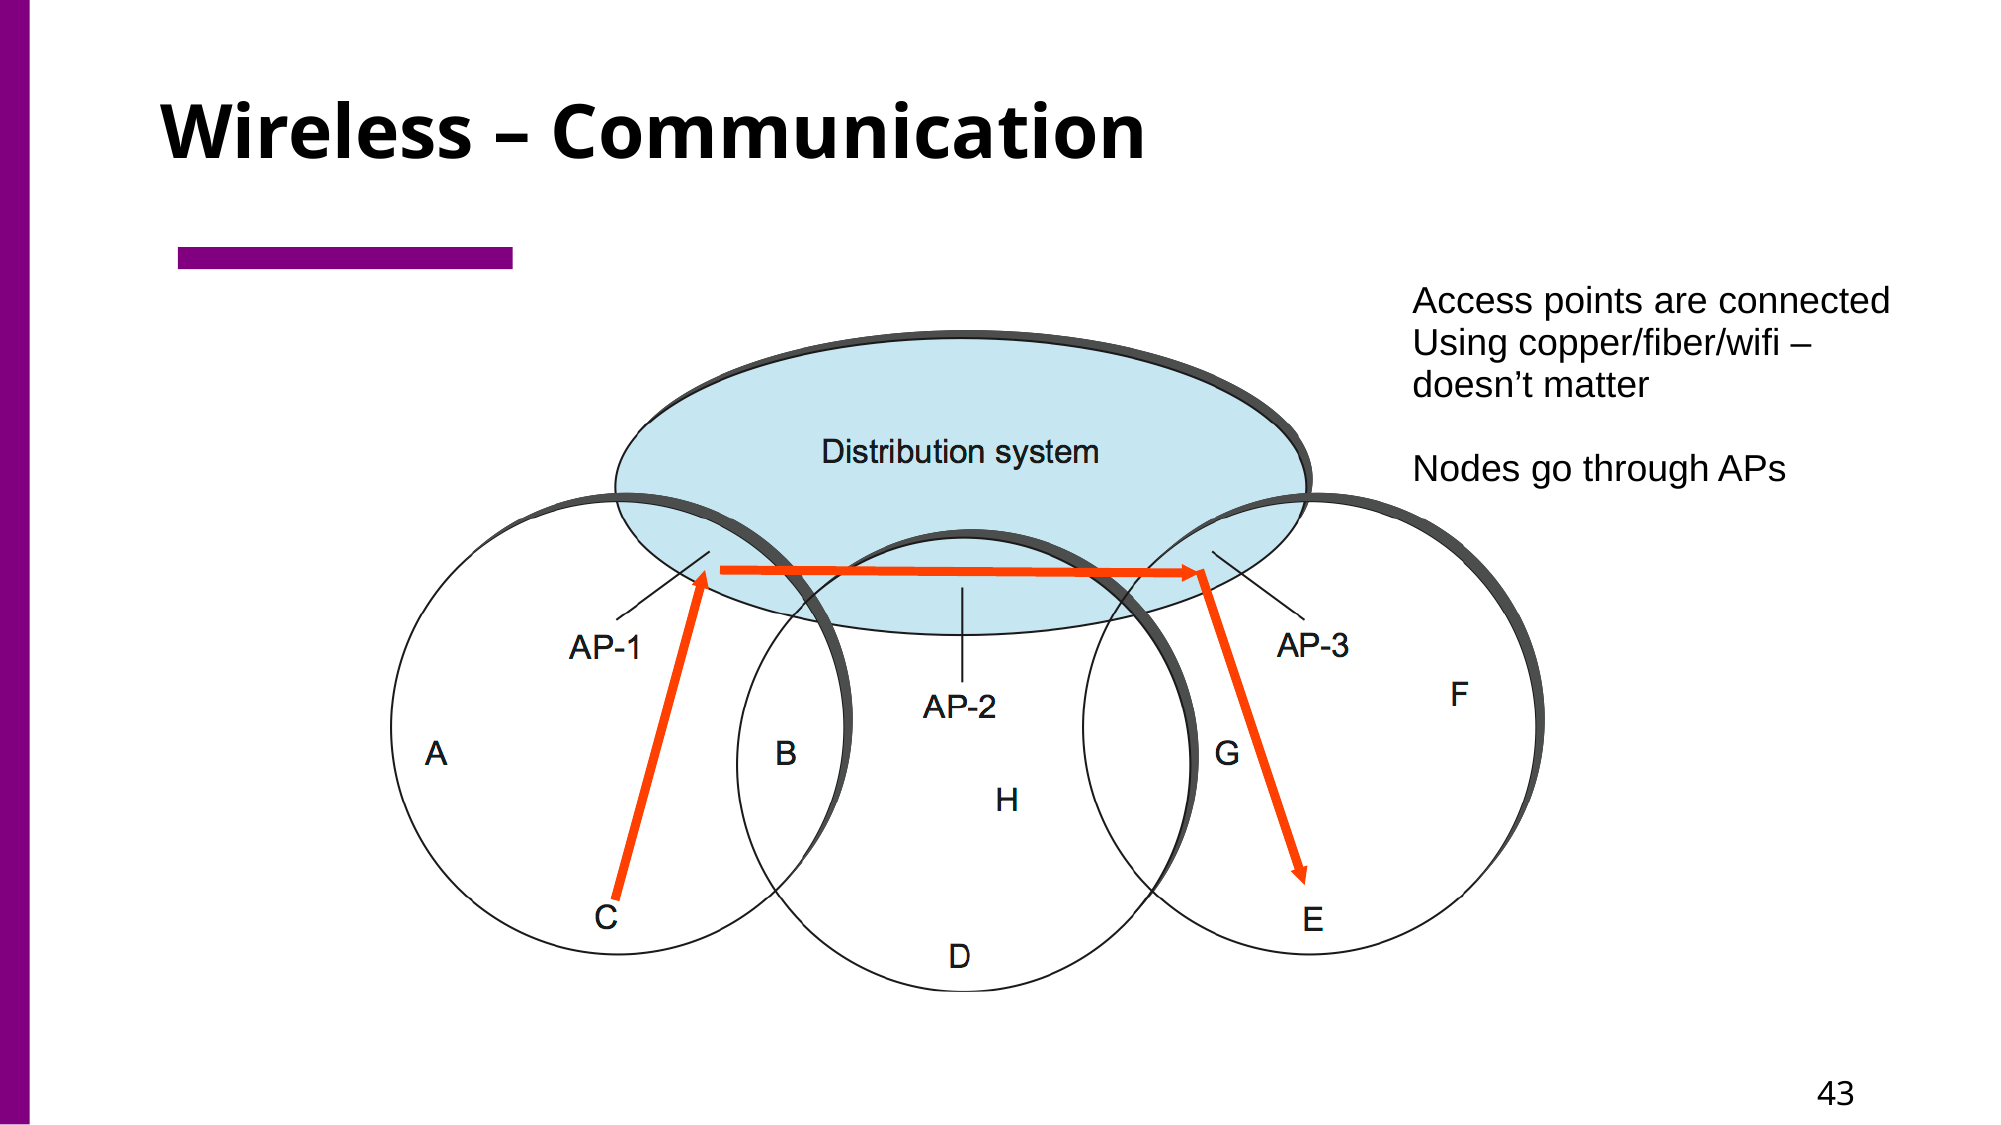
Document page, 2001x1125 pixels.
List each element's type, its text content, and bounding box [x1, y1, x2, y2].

text_box Access points are connected Using copper/fiber/wifi – doesn’t matter Nodes go through APs [1397, 271, 1907, 539]
title Wireless – Communication [110, 34, 1941, 223]
picture [390, 329, 1546, 992]
